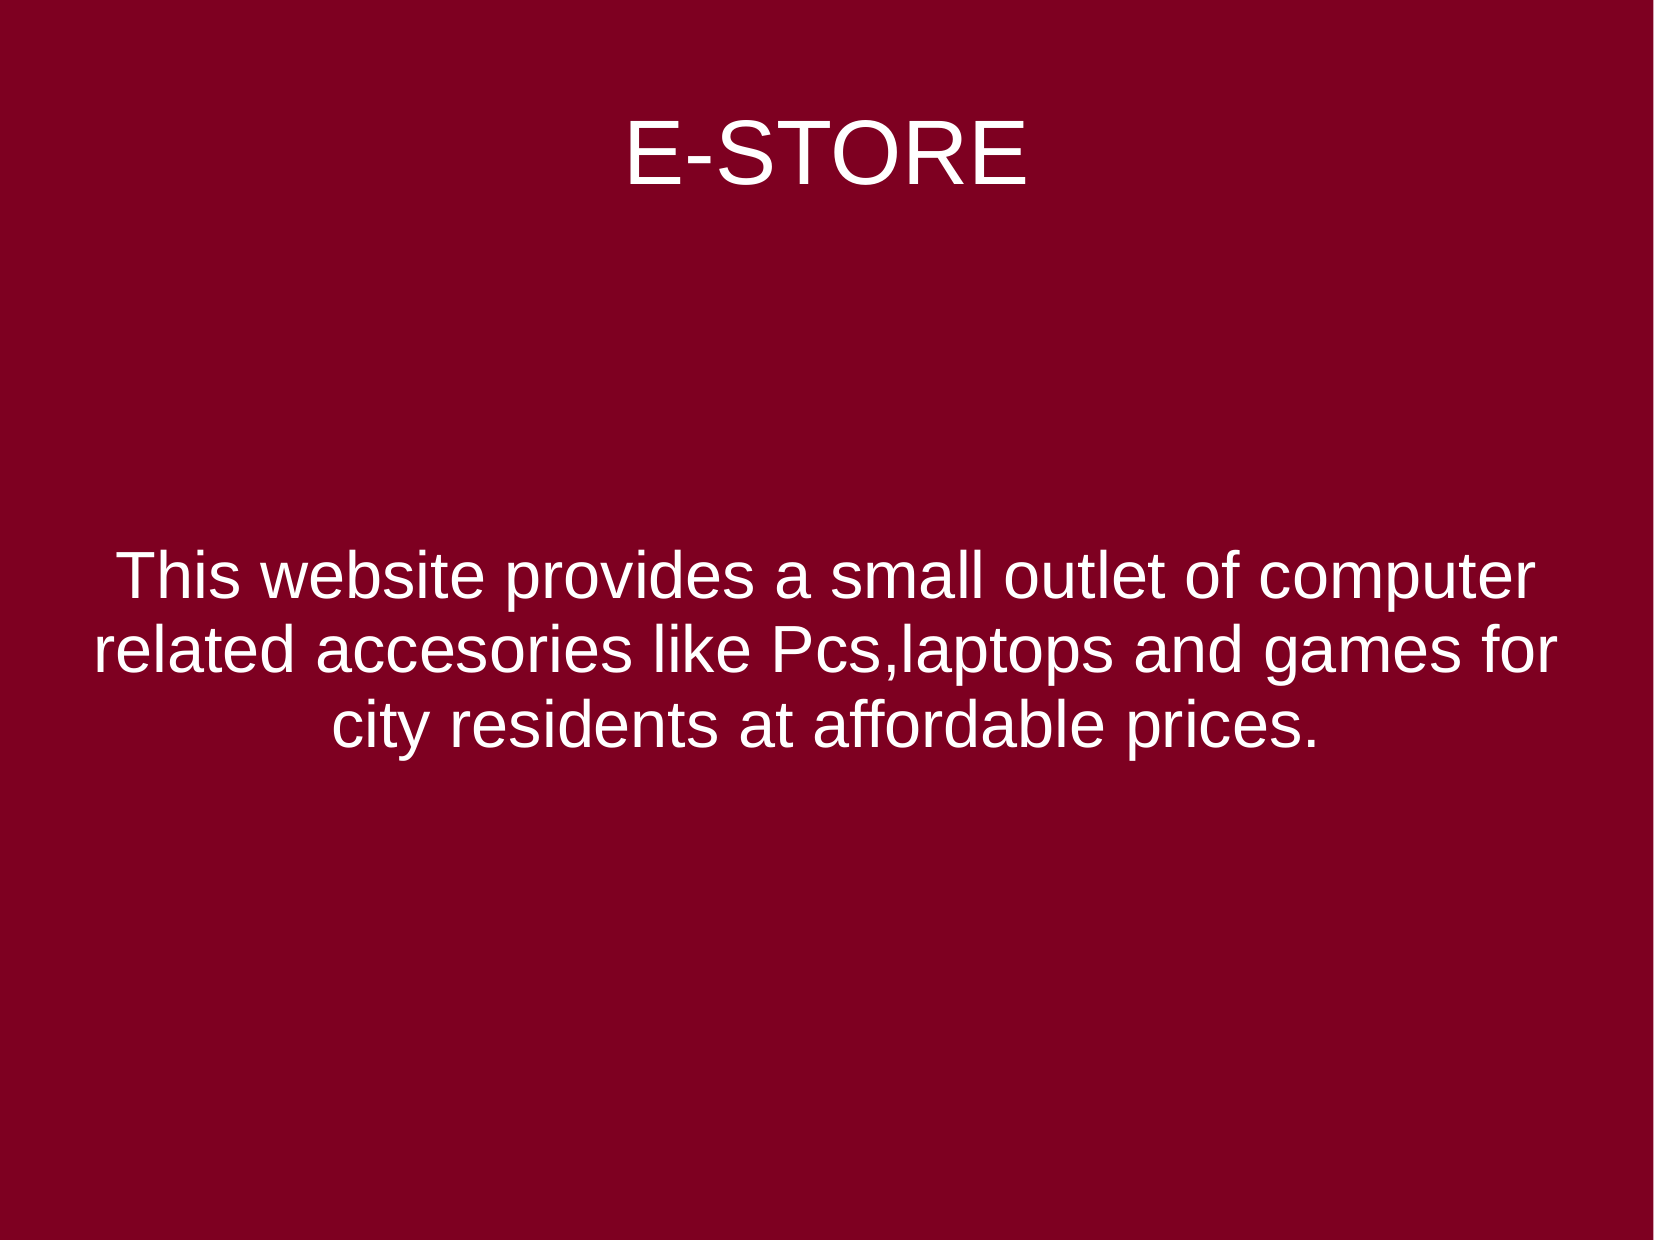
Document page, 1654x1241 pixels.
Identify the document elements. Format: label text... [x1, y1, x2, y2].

subtitle This website provides a small outlet of computer related accesories like Pcs,laptops and games for city residents at affordable prices. [82, 290, 1571, 1010]
title E-STORE [82, 49, 1571, 257]
